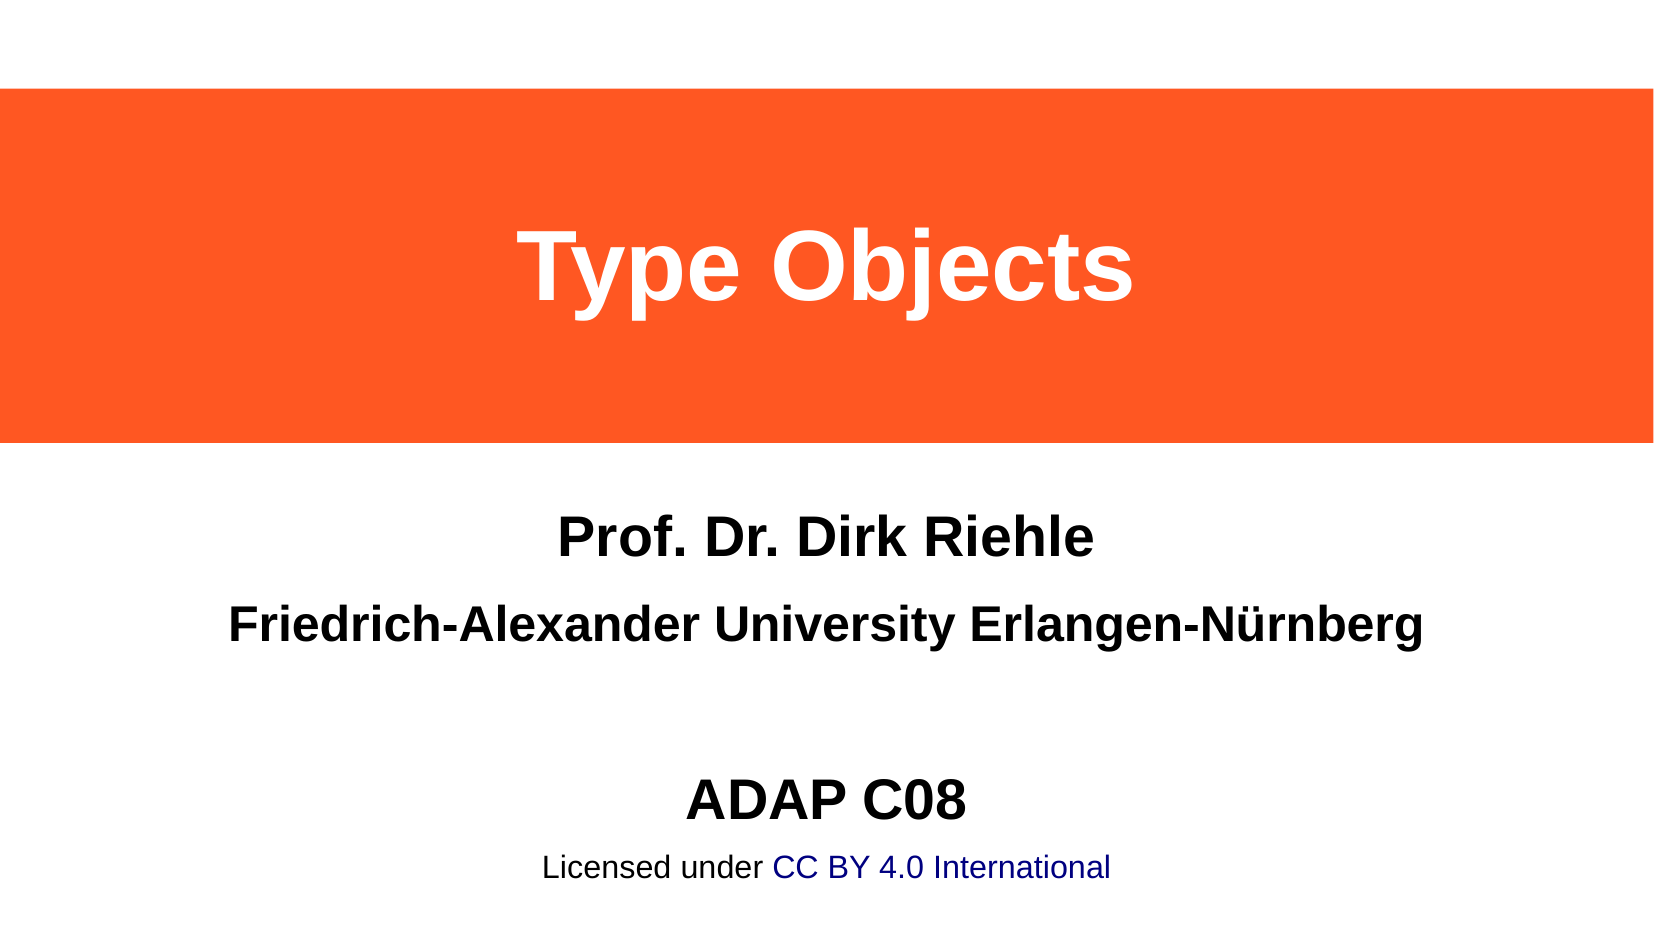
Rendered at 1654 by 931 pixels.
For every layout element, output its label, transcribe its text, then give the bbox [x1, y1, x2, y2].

subtitle Prof. Dr. Dirk Riehle Friedrich-Alexander University Erlangen-Nürnberg ADAP C08 Licensed under CC BY 4.0 International [29, 472, 1625, 886]
title Type Objects [0, 88, 1654, 443]
